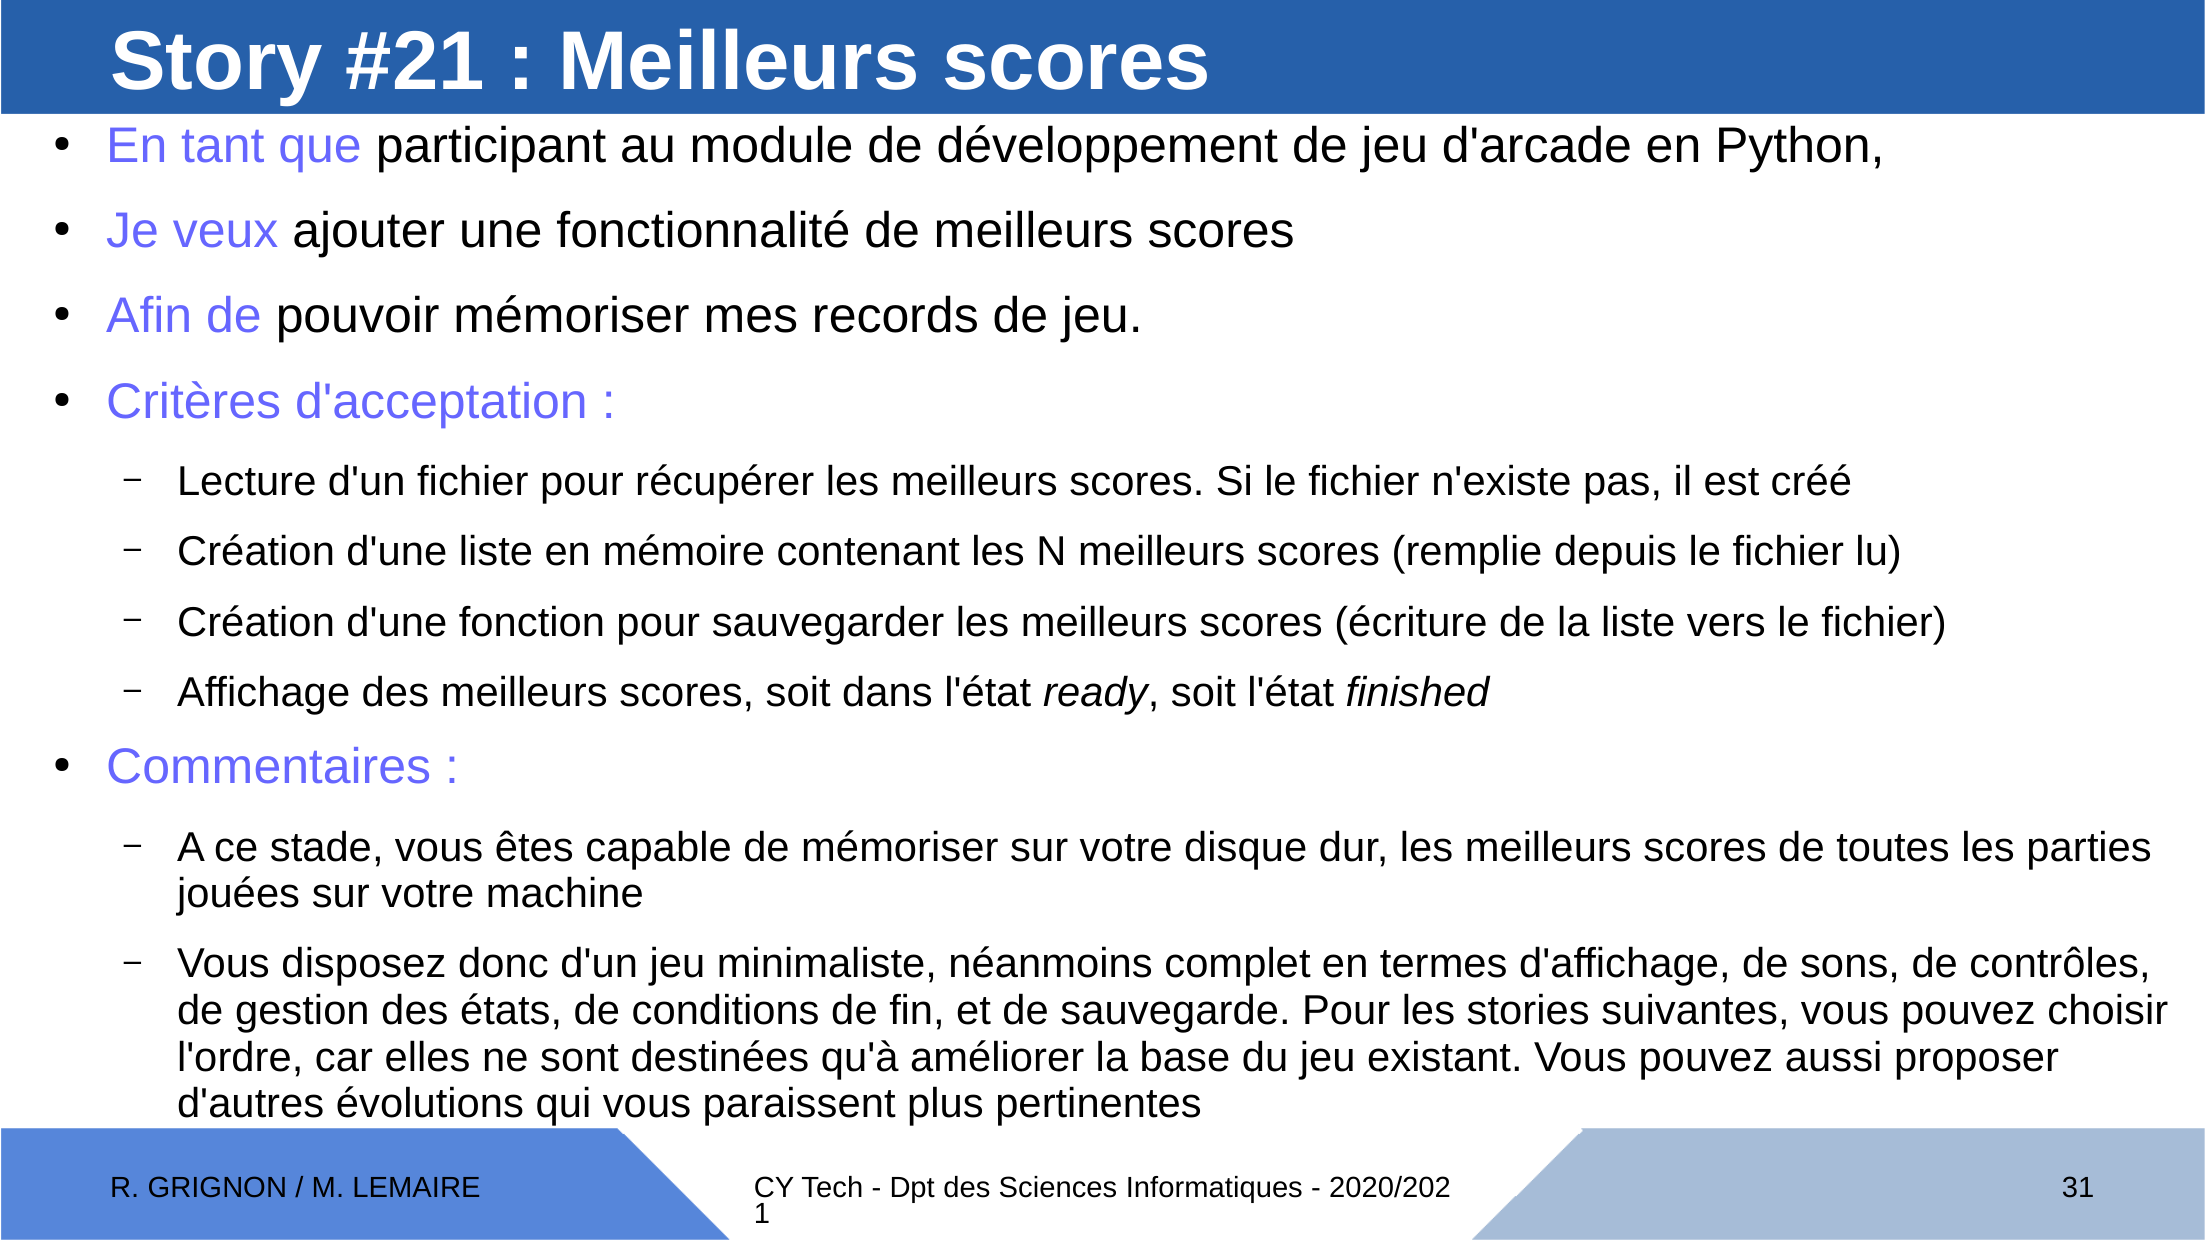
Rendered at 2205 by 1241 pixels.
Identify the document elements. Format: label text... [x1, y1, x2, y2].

title Story #21 : Meilleurs scores [110, 49, 2095, 188]
picture [0, 0, 2205, 1241]
list En tant que participant au module de développement de jeu d'arcade en Python, Je veux ajouter une fonctionnalité de meilleurs scores Afin de pouvoir mémoriser mes records de jeu. Critères d'acceptation : Lecture d'un fichier pour récupérer les meilleurs scores. Si le fichier n'existe pas, il est créé Création d'une liste en mémoire contenant les N meilleurs scores (remplie depuis le fichier lu) Création d'une fonction pour sauvegarder les meilleurs scores (écriture de la liste vers le fichier) Affichage des meilleurs scores, soit dans l'état ready, soit l'état finished Commentaires : A ce stade, vous êtes capable de mémoriser sur votre disque dur, les meilleurs scores de toutes les parties jouées sur votre machine Vous disposez donc d'un jeu minimaliste, néanmoins complet en termes d'affichage, de sons, de contrôles, de gestion des états, de conditions de fin, et de sauvegarde. Pour les stories suivantes, vous pouvez choisir l'ordre, car elles ne sont destinées qu'à améliorer la base du jeu existant. Vous pouvez aussi proposer d'autres évolutions qui vous paraissent plus pertinentes [35, 188, 2186, 1130]
